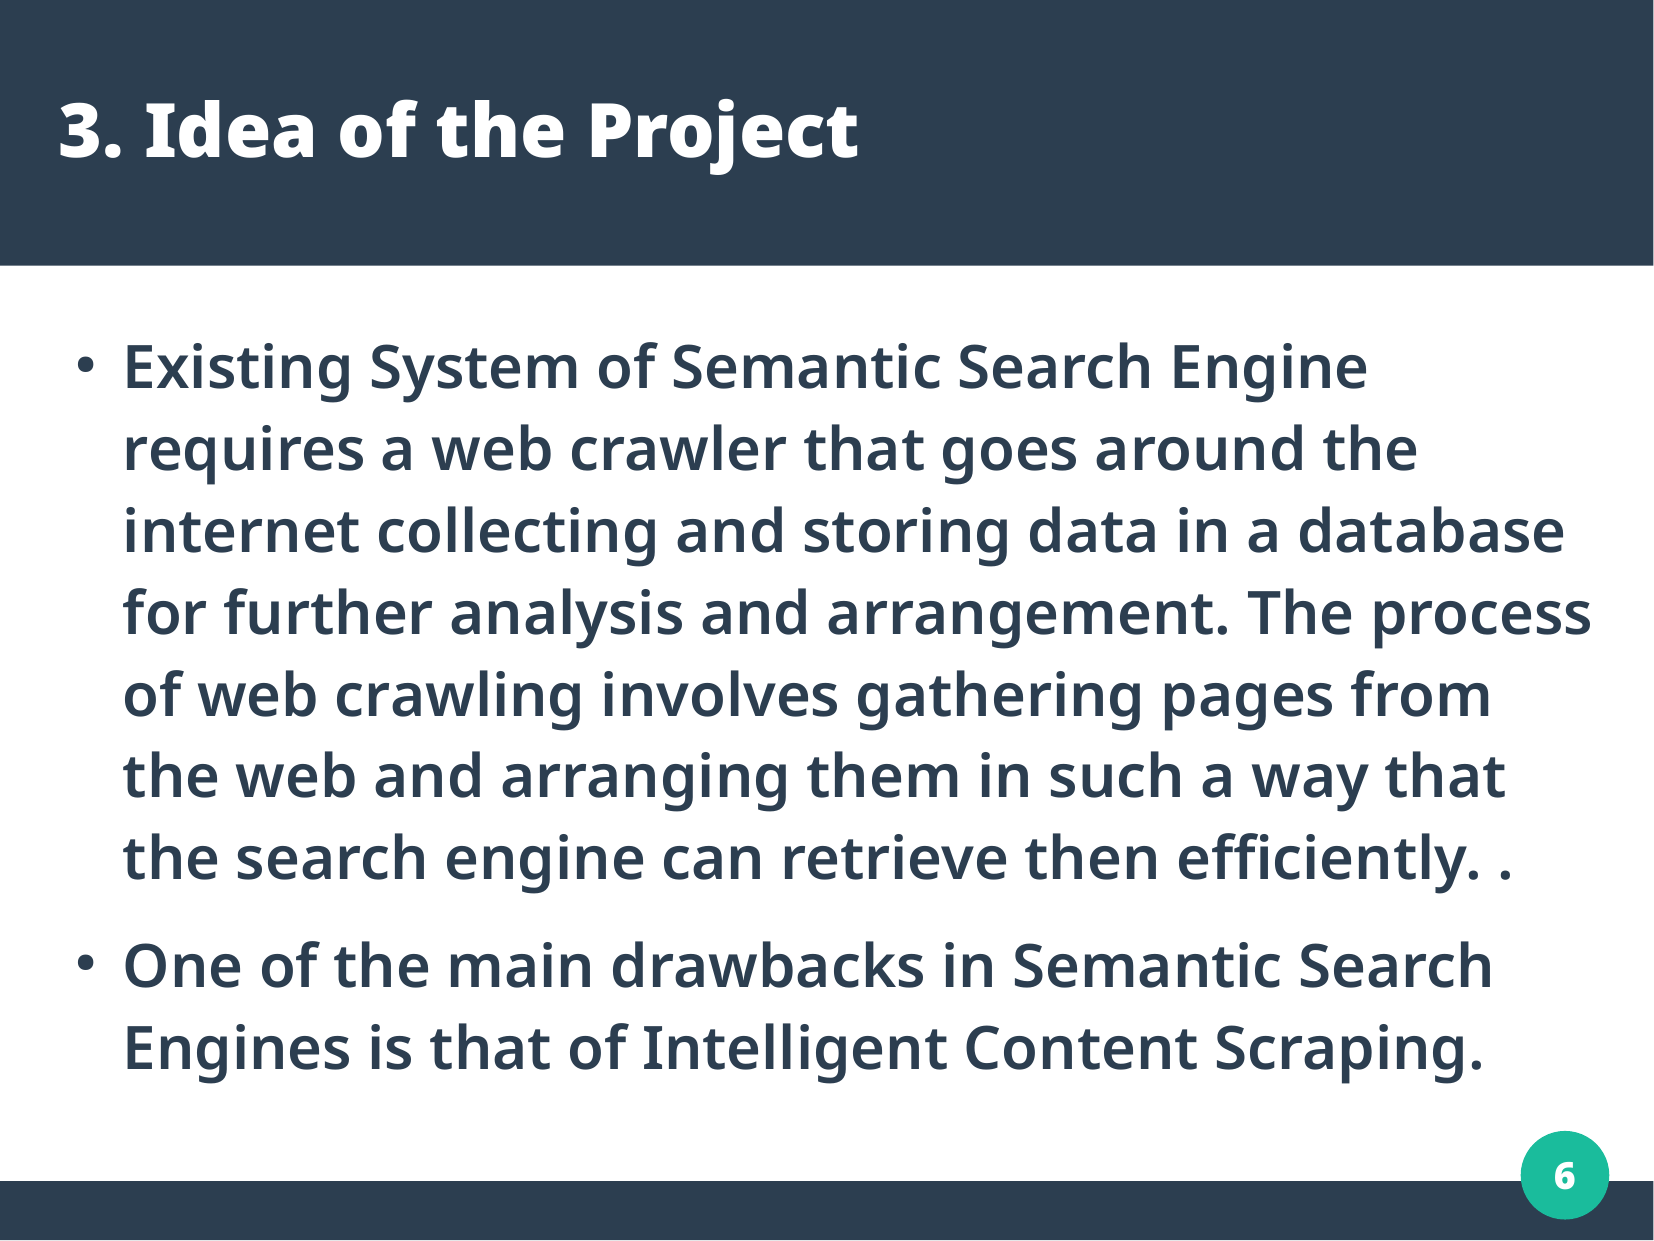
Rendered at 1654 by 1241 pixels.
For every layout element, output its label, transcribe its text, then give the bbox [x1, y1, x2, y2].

list Existing System of Semantic Search Engine requires a web crawler that goes around the internet collecting and storing data in a database for further analysis and arrangement. The process of web crawling involves gathering pages from the web and arranging them in such a way that the search engine can retrieve then efficiently. . One of the main drawbacks in Semantic Search Engines is that of Intelligent Content Scraping. [59, 324, 1595, 1152]
title 3. Idea of the Project [59, 49, 1595, 207]
